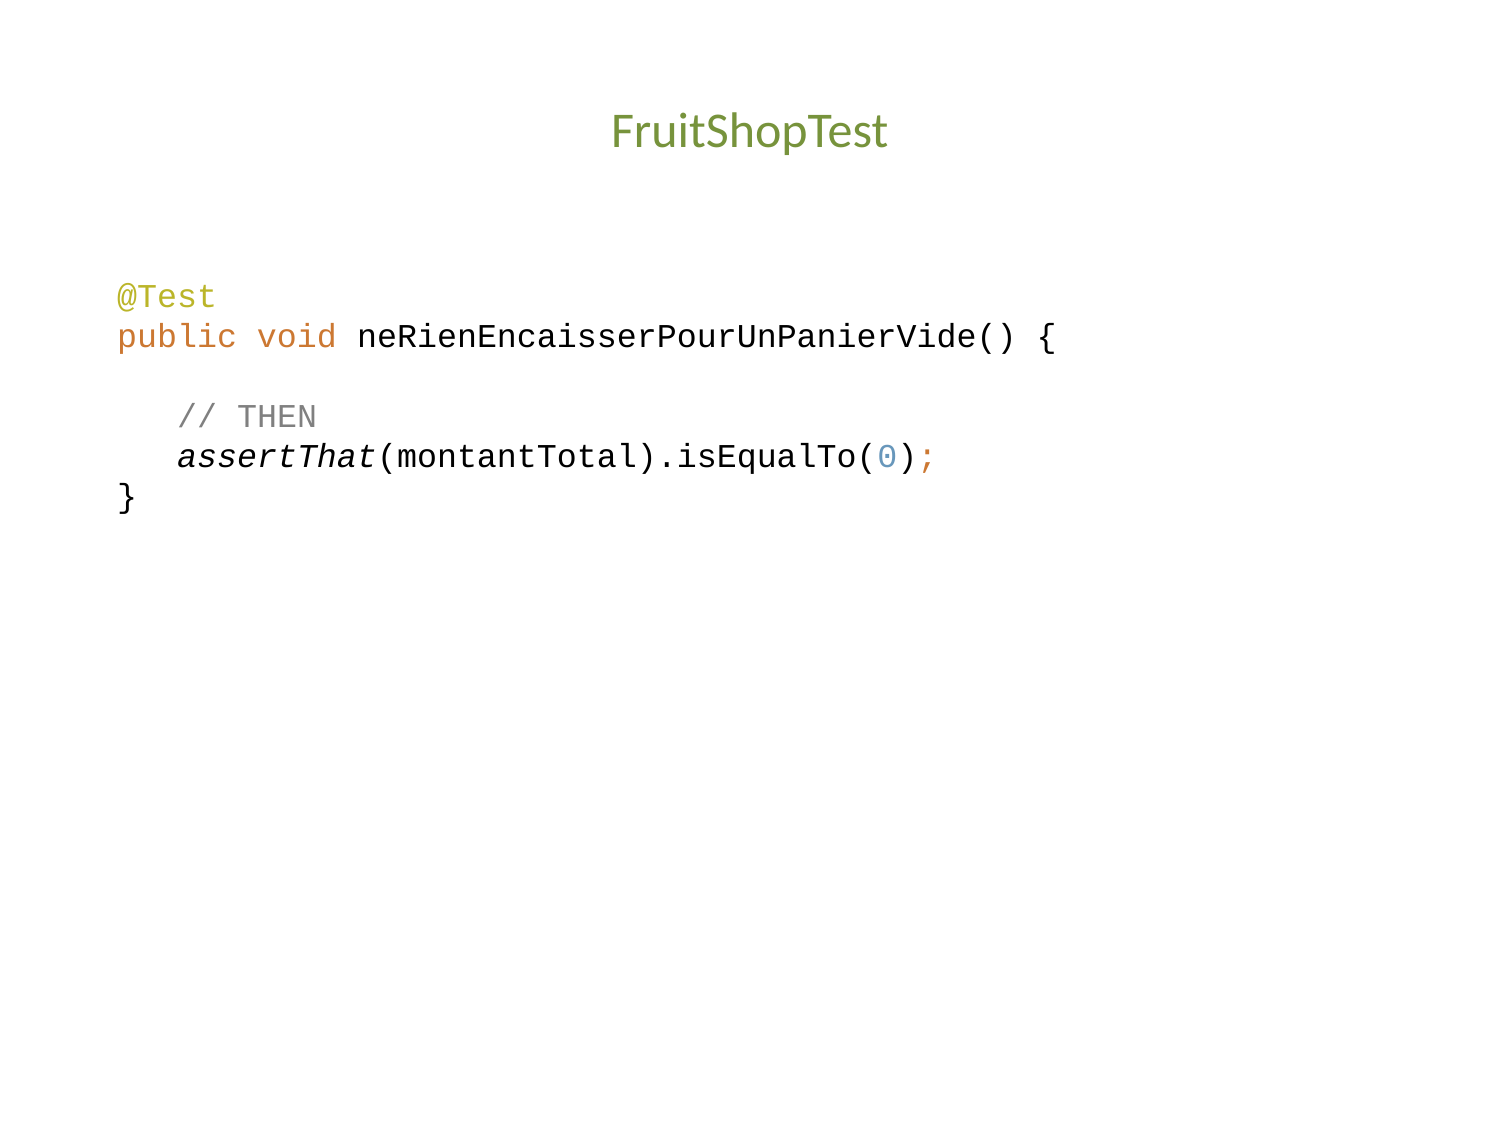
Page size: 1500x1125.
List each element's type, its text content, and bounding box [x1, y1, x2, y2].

text_box @Test public void neRienEncaisserPourUnPanierVide() { // THEN assertThat(montantTotal).isEqualTo(0); } [102, 267, 1427, 522]
text_box FruitShopTest [596, 89, 904, 165]
